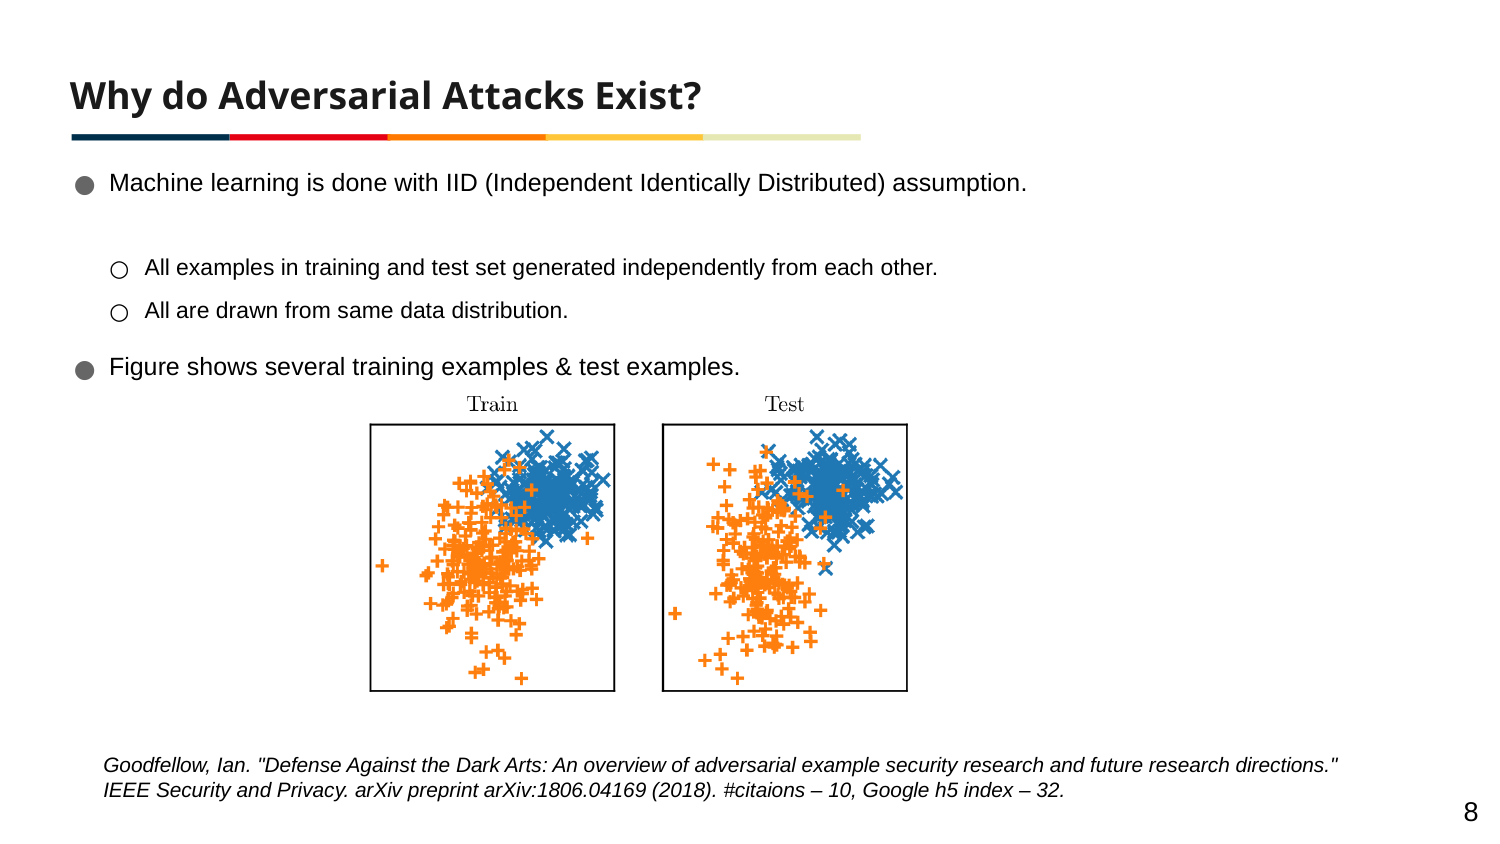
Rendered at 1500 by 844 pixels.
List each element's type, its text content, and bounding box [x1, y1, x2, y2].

slide_number <number> [1403, 779, 1494, 844]
text_box Machine learning is done with IID (Independent Identically Distributed) assumption. All examples in training and test set generated independently from each other. All are drawn from same data distribution. Figure shows several training examples & test examples. [59, 154, 1134, 786]
picture [70, 130, 875, 142]
title Why do Adversarial Attacks Exist? [54, 56, 1317, 145]
text_box Goodfellow, Ian. "Defense Against the Dark Arts: An overview of adversarial example security research and future research directions." IEEE Security and Privacy. arXiv preprint arXiv:1806.04169 (2018). #citaions – 10, Google h5 index – 32. [88, 744, 1353, 806]
